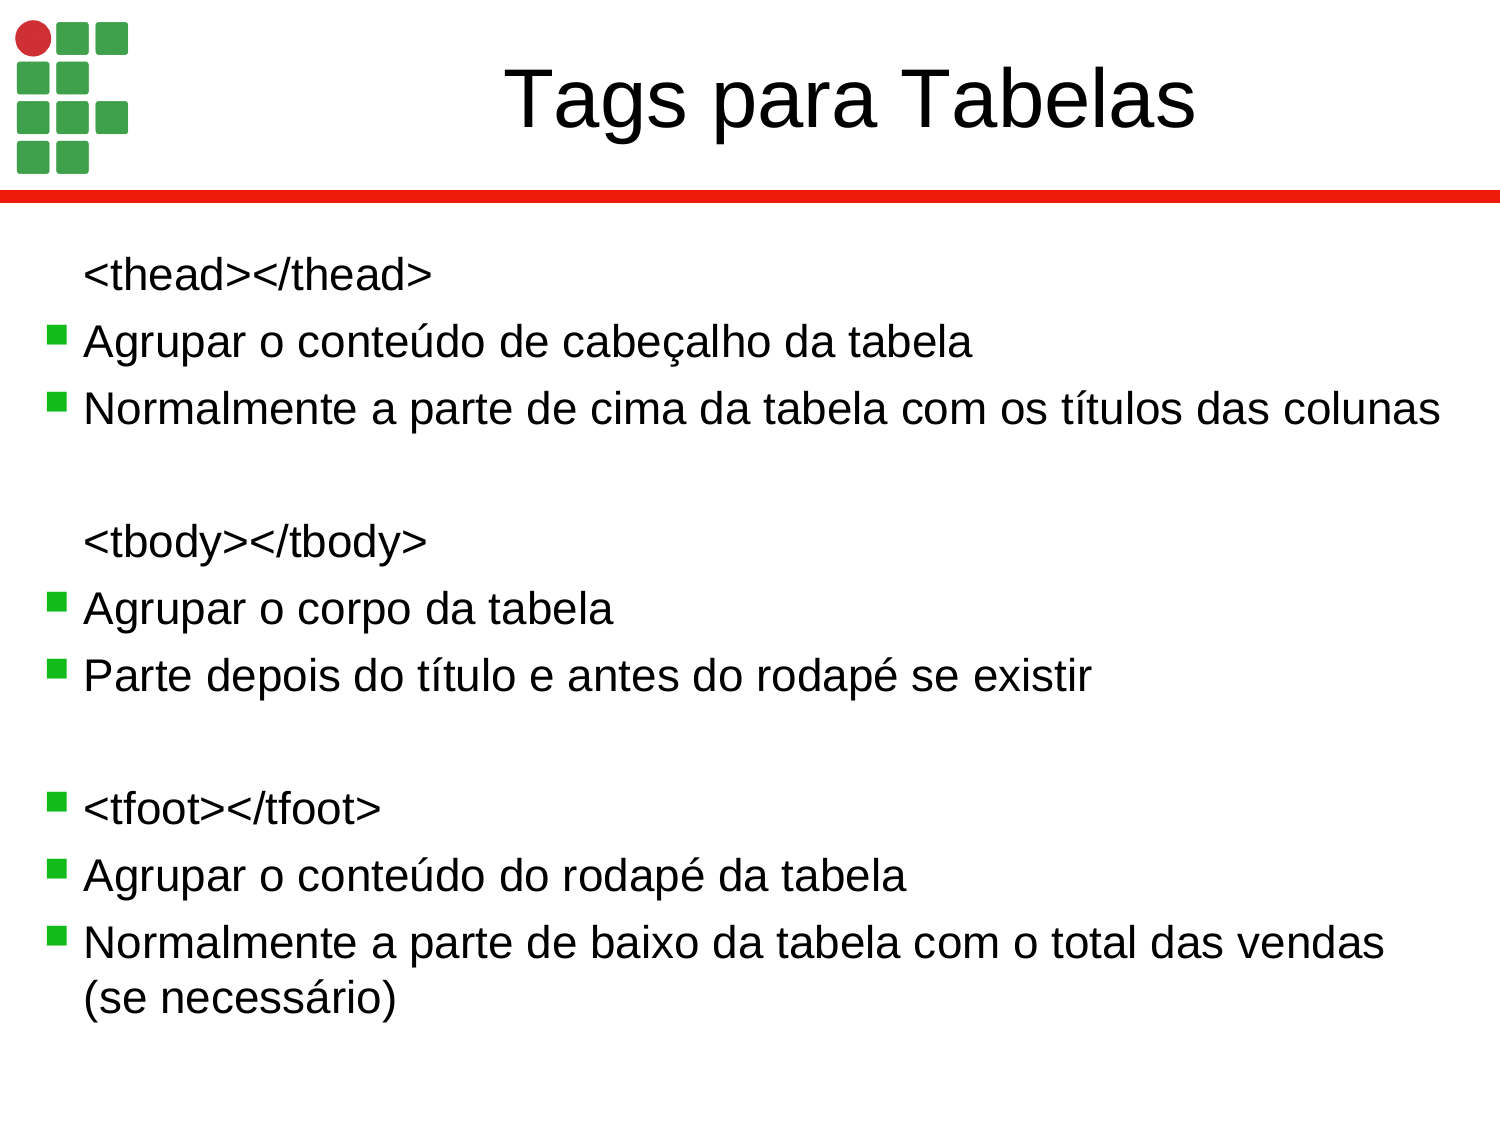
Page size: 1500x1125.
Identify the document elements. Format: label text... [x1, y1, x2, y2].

picture [14, 16, 130, 178]
title Tags para Tabelas [230, 0, 1471, 202]
list <thead></thead> Agrupar o conteúdo de cabeçalho da tabela Normalmente a parte de cima da tabela com os títulos das colunas <tbody></tbody> Agrupar o corpo da tabela Parte depois do título e antes do rodapé se existir <tfoot></tfoot> Agrupar o conteúdo do rodapé da tabela Normalmente a parte de baixo da tabela com o total das vendas (se necessário) [29, 207, 1471, 1087]
